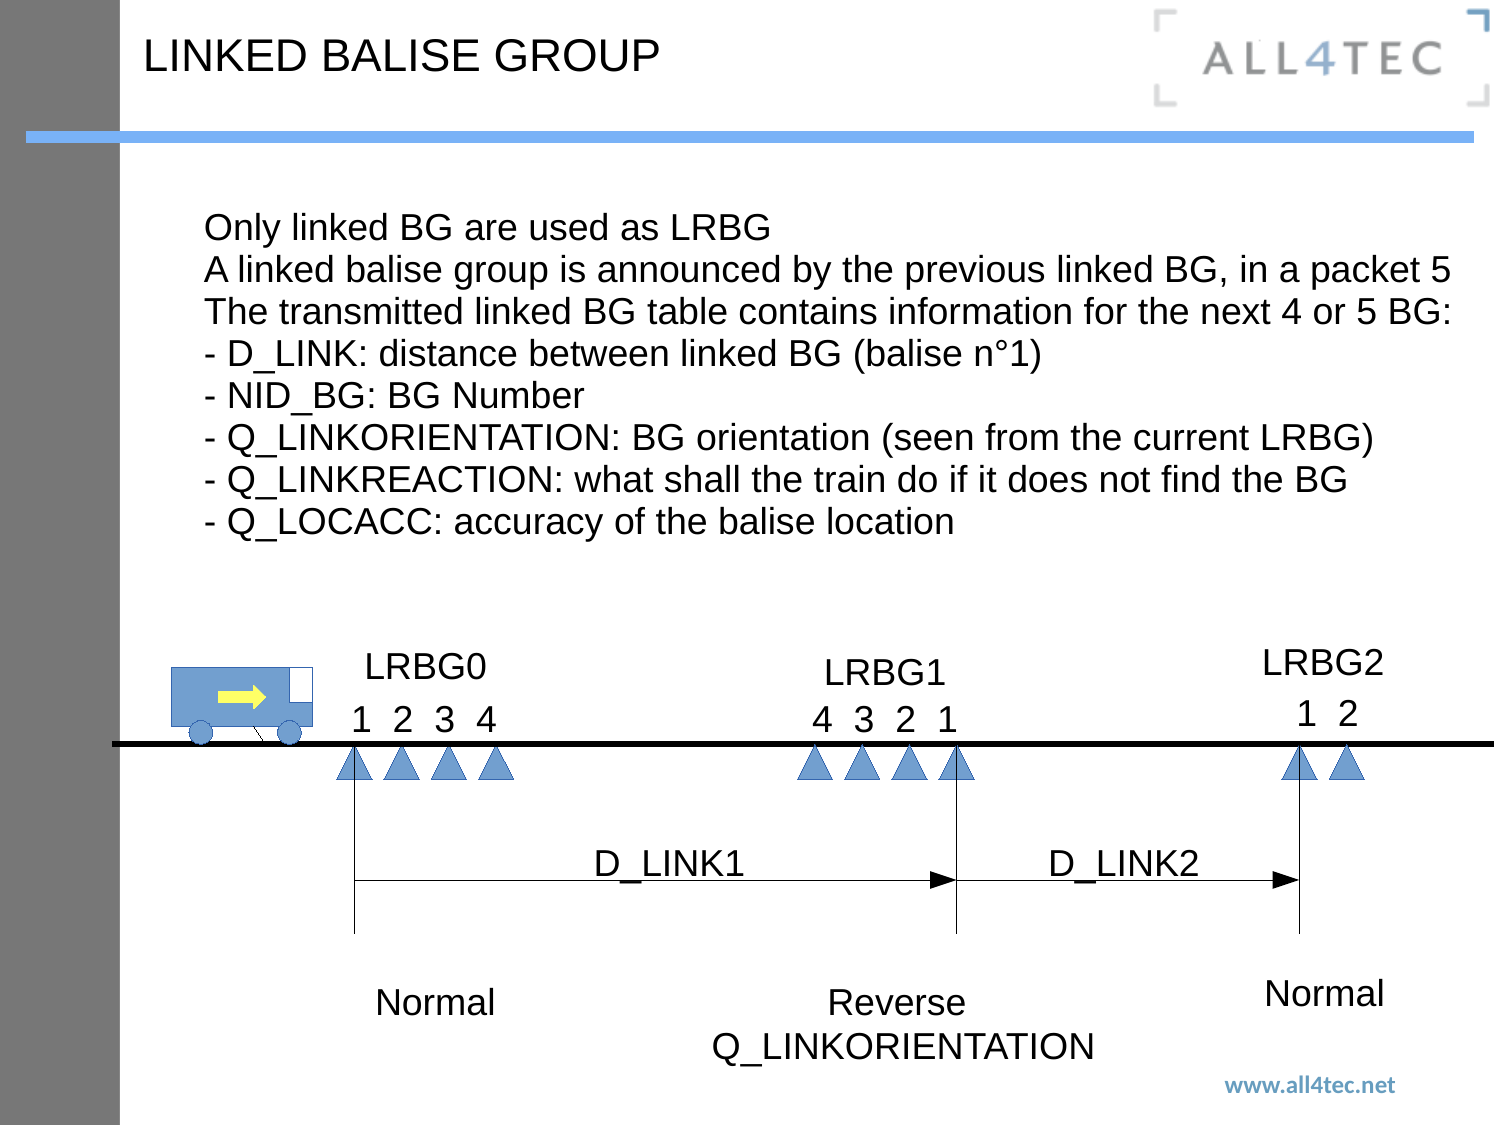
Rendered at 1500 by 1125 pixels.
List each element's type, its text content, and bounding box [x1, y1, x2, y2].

text_box 1 2 3 4 [336, 691, 512, 748]
text_box [1300, 745, 1318, 780]
text_box [355, 748, 373, 780]
text_box Normal [1249, 964, 1400, 1022]
text_box Normal [360, 974, 511, 1032]
text_box [431, 748, 467, 780]
text_box D_LINK1 [578, 834, 761, 892]
text_box [891, 748, 928, 780]
text_box [383, 748, 420, 780]
text_box [336, 748, 354, 780]
picture [1151, 7, 1493, 109]
text_box [844, 748, 880, 780]
text_box LRBG1 [809, 643, 962, 701]
text_box [797, 748, 833, 780]
text_box LRBG0 [349, 637, 502, 695]
text_box Q_LINKORIENTATION [696, 1017, 1111, 1075]
text_box [1281, 745, 1299, 780]
text_box 4 3 2 1 [797, 691, 973, 748]
text_box [478, 748, 514, 780]
title LINKED BALISE GROUP [130, 19, 1152, 114]
text_box Reverse [812, 974, 982, 1017]
text_box [938, 748, 956, 780]
text_box 1 2 [1281, 692, 1374, 742]
text_box LRBG2 [1247, 634, 1400, 692]
text_box [1329, 744, 1365, 780]
text_box D_LINK2 [1033, 834, 1215, 892]
text_box [171, 667, 313, 745]
text_box Only linked BG are used as LRBG A linked balise group is announced by the previous linked BG, in a packet 5 The transmitted linked BG table contains information for the next 4 or 5 BG: - D_LINK: distance between linked BG (balise n°1) - NID_BG: BG Number - Q_LINKORIENTATION: BG orientation (seen from the current LRBG) - Q_LINKREACTION: what shall the train do if it does not find the BG - Q_LOCACC: accuracy of the balise location [189, 198, 1469, 550]
text_box [957, 748, 975, 780]
